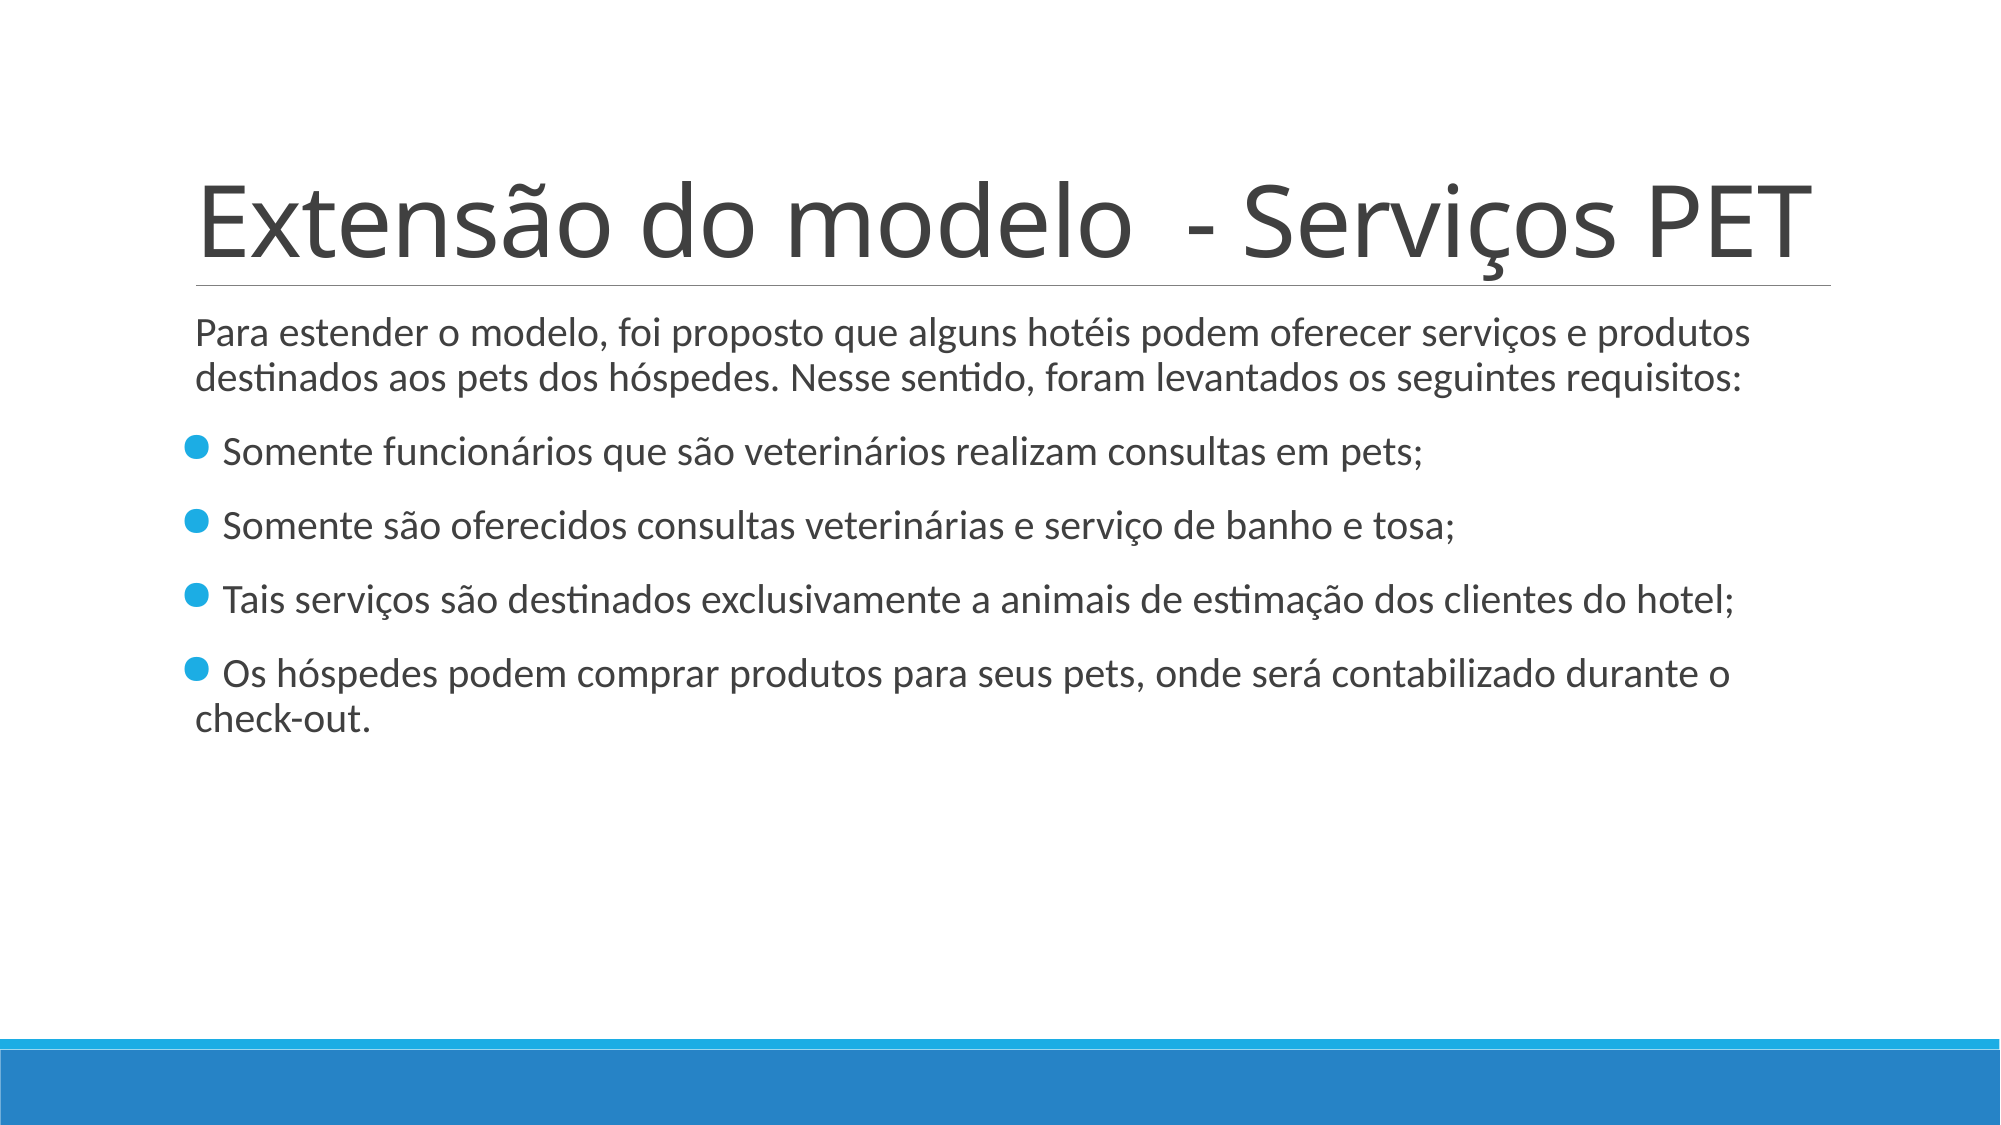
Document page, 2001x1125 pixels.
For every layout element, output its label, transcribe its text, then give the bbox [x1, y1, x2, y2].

title Extensão do modelo - Serviços PET [180, 47, 1830, 285]
list Para estender o modelo, foi proposto que alguns hotéis podem oferecer serviços e produtos destinados aos pets dos hóspedes. Nesse sentido, foram levantados os seguintes requisitos: Somente funcionários que são veterinários realizam consultas em pets; Somente são oferecidos consultas veterinárias e serviço de banho e tosa; Tais serviços são destinados exclusivamente a animais de estimação dos clientes do hotel; Os hóspedes podem comprar produtos para seus pets, onde será contabilizado durante o check-out. [180, 302, 1830, 963]
